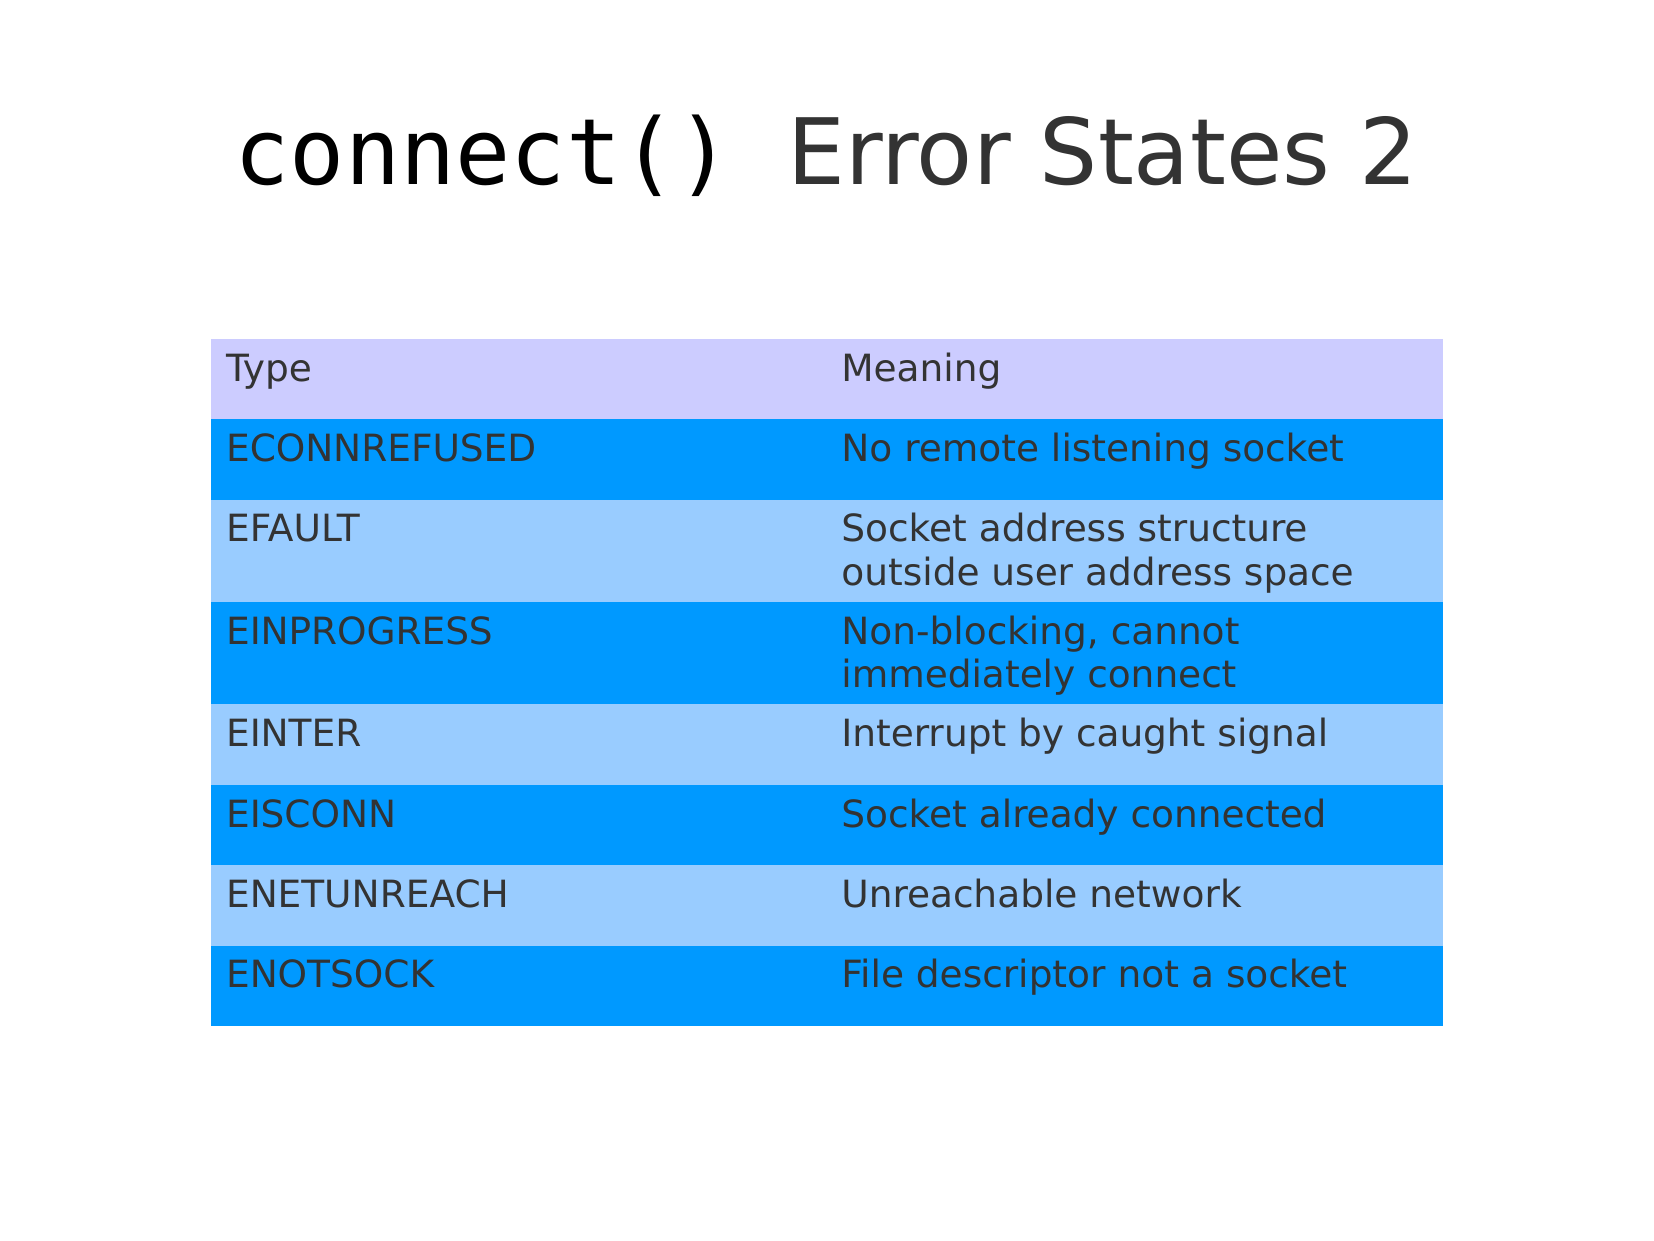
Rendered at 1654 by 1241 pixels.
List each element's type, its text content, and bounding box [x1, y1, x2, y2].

table_cell ECONNREFUSED [211, 419, 827, 500]
table_cell Socket already connected [827, 785, 1443, 865]
table_cell EINTER [211, 704, 827, 785]
table_cell ENOTSOCK [211, 946, 827, 1026]
table_cell EISCONN [211, 785, 827, 865]
table_cell EFAULT [211, 500, 827, 602]
title connect() Error States 2 [82, 56, 1571, 250]
table_cell Non-blocking, cannot immediately connect [827, 602, 1443, 704]
table_header Meaning [827, 339, 1443, 419]
table_cell File descriptor not a socket [827, 946, 1443, 1026]
table_header Type [211, 339, 827, 419]
table_cell Socket address structure outside user address space [827, 500, 1443, 602]
table_cell No remote listening socket [827, 419, 1443, 500]
table_cell EINPROGRESS [211, 602, 827, 704]
table_cell ENETUNREACH [211, 865, 827, 946]
table_cell Unreachable network [827, 865, 1443, 946]
table_cell Interrupt by caught signal [827, 704, 1443, 785]
